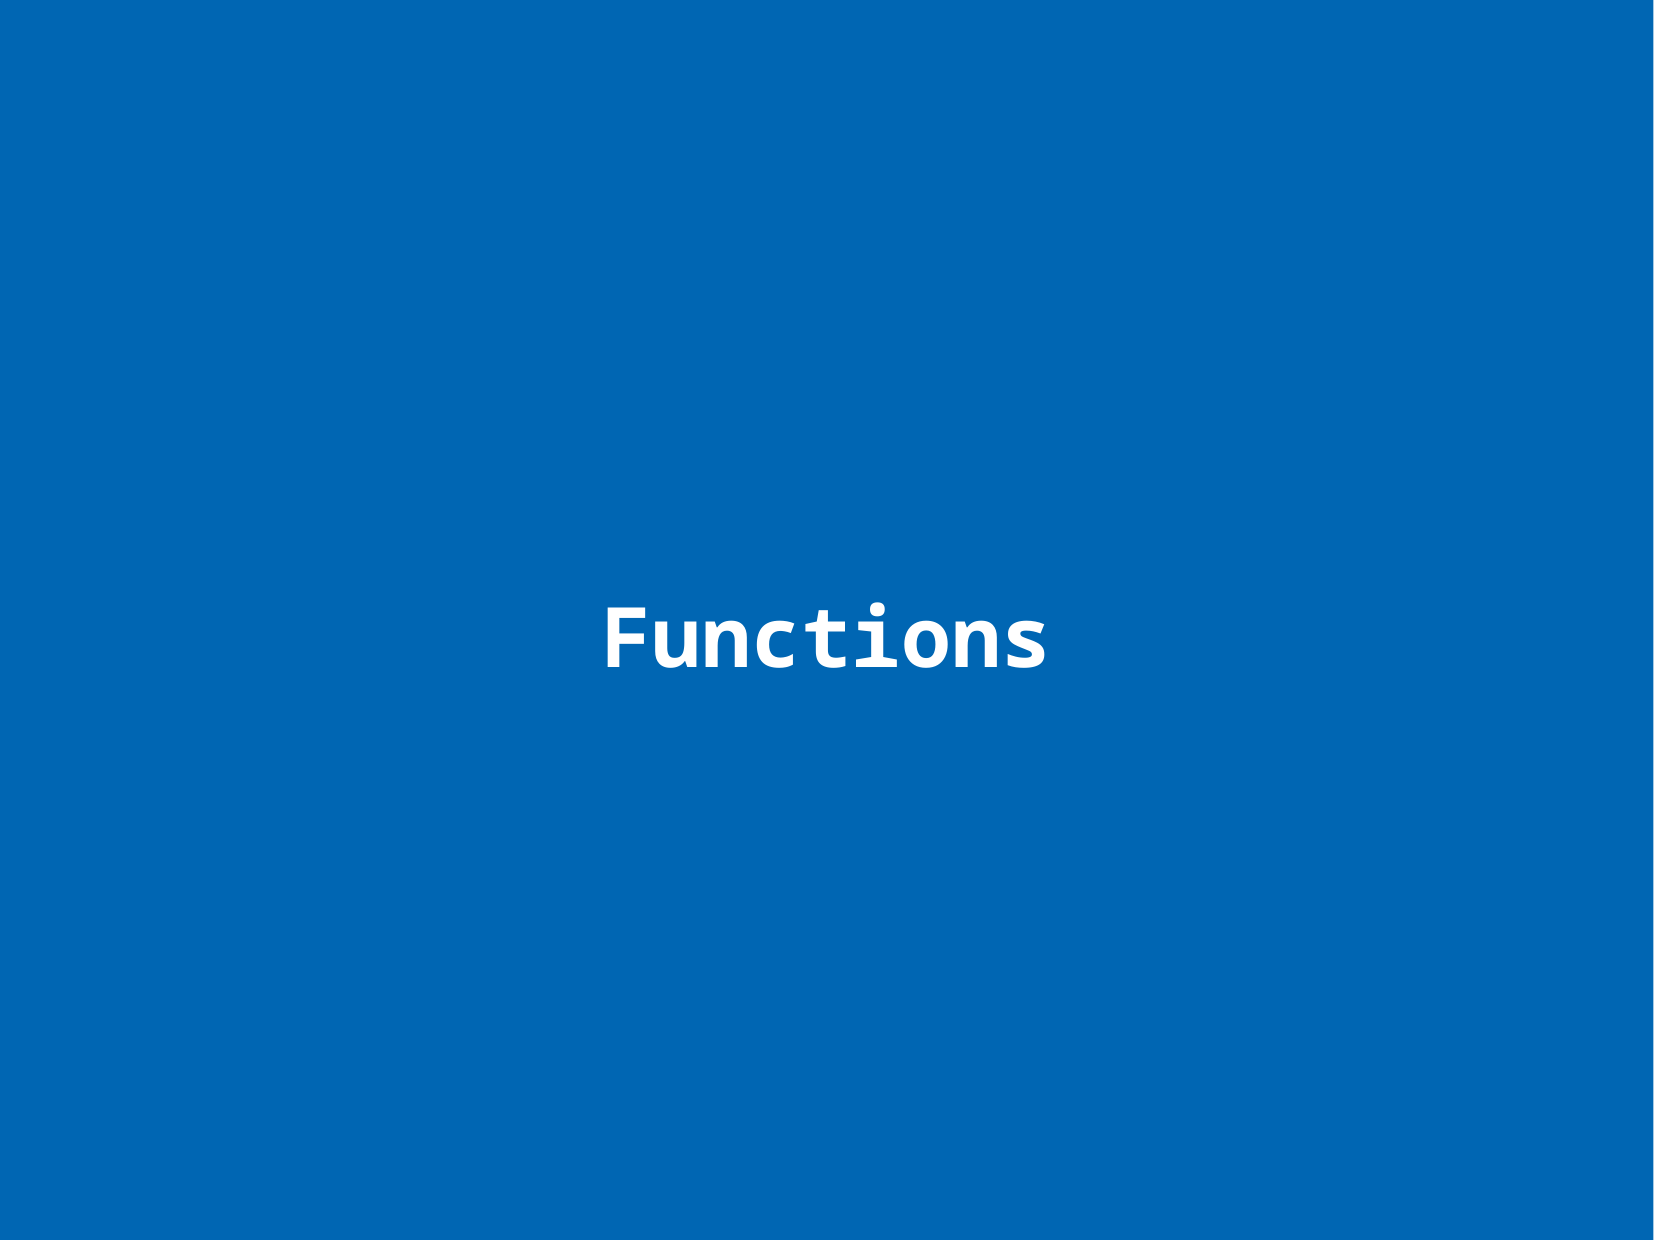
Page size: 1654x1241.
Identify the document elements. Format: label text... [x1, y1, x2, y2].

text_box Functions [261, 571, 1393, 670]
